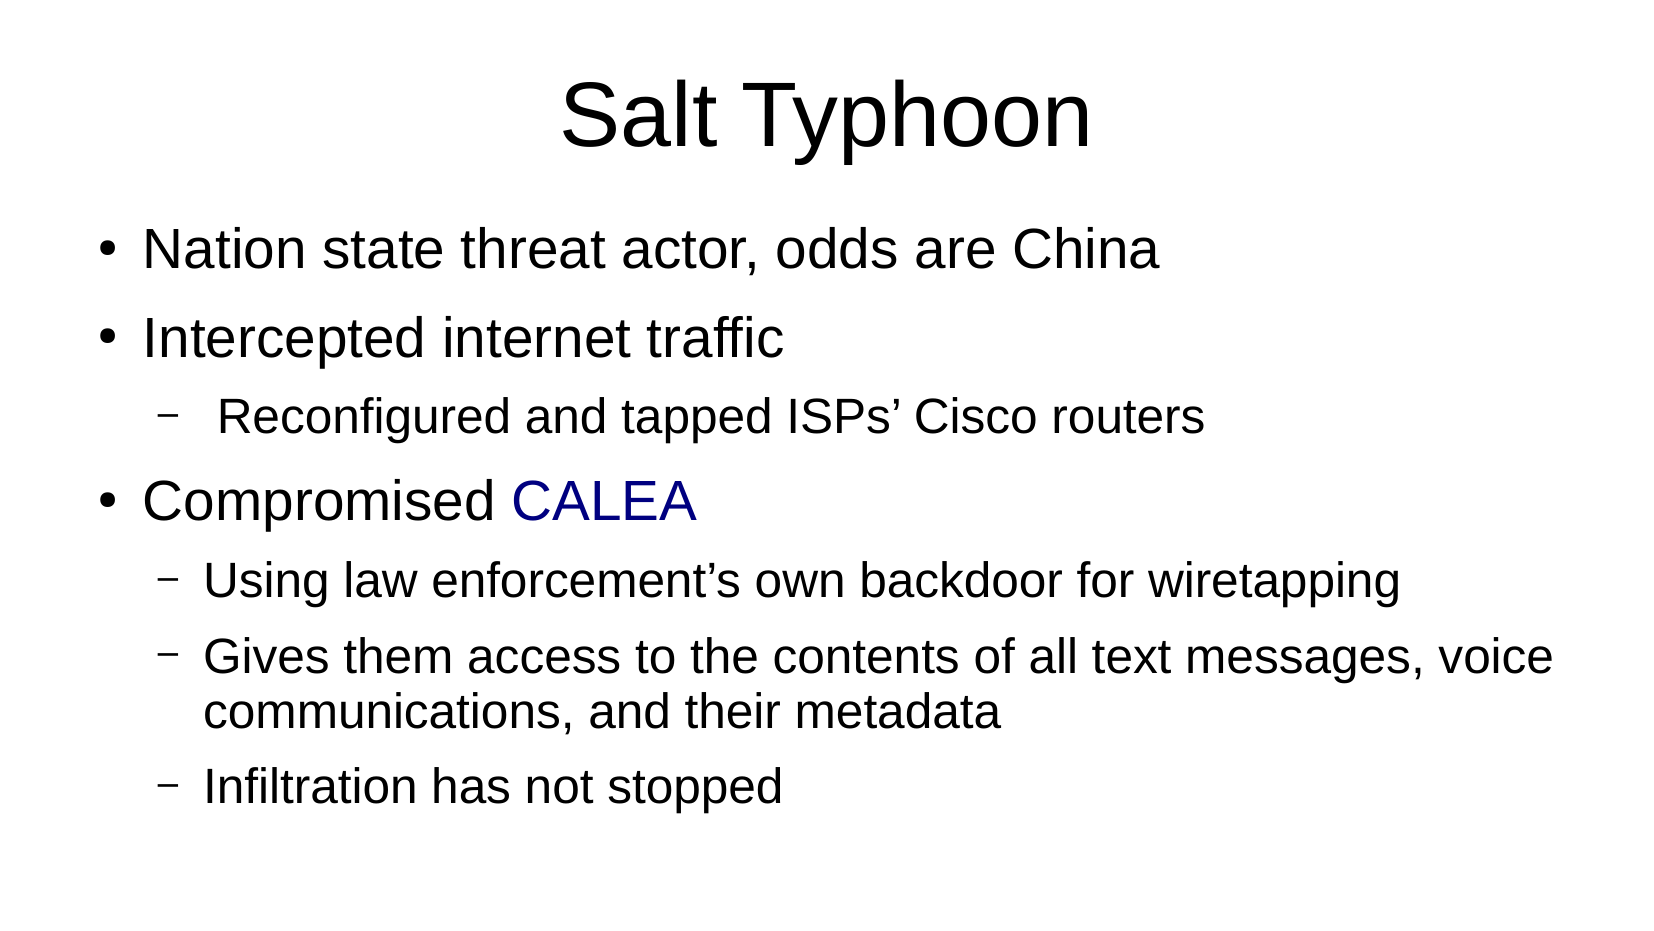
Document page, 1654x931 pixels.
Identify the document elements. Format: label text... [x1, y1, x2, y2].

title Salt Typhoon [82, 37, 1571, 193]
list Nation state threat actor, odds are China Intercepted internet traffic Reconfigured and tapped ISPs’ Cisco routers Compromised CALEA Using law enforcement’s own backdoor for wiretapping Gives them access to the contents of all text messages, voice communications, and their metadata Infiltration has not stopped [82, 217, 1571, 826]
